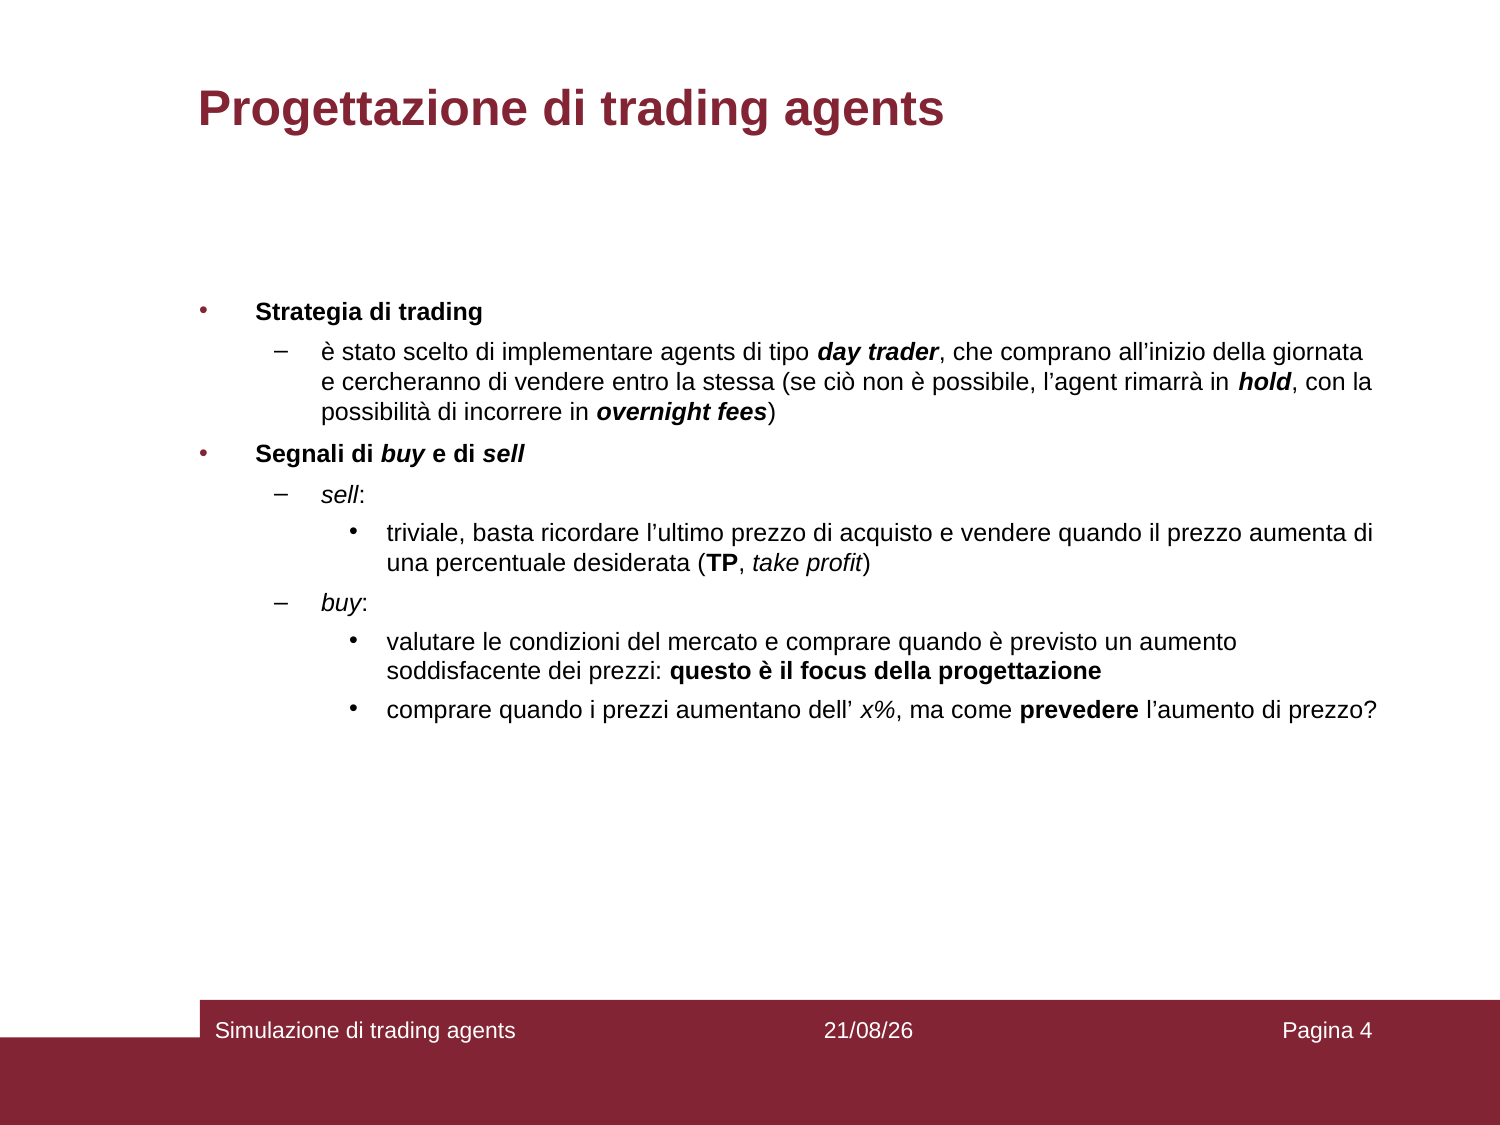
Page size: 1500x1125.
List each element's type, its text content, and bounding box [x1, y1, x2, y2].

title Progettazione di trading agents [183, 67, 1400, 150]
list Strategia di trading è stato scelto di implementare agents di tipo day trader, che comprano all’inizio della giornata e cercheranno di vendere entro la stessa (se ciò non è possibile, l’agent rimarrà in hold, con la possibilità di incorrere in overnight fees) Segnali di buy e di sell sell: triviale, basta ricordare l’ultimo prezzo di acquisto e vendere quando il prezzo aumenta di una percentuale desiderata (TP, take profit) buy: valutare le condizioni del mercato e comprare quando è previsto un aumento soddisfacente dei prezzi: questo è il focus della progettazione comprare quando i prezzi aumentano dell’ x%, ma come prevedere l’aumento di prezzo? [184, 287, 1400, 950]
